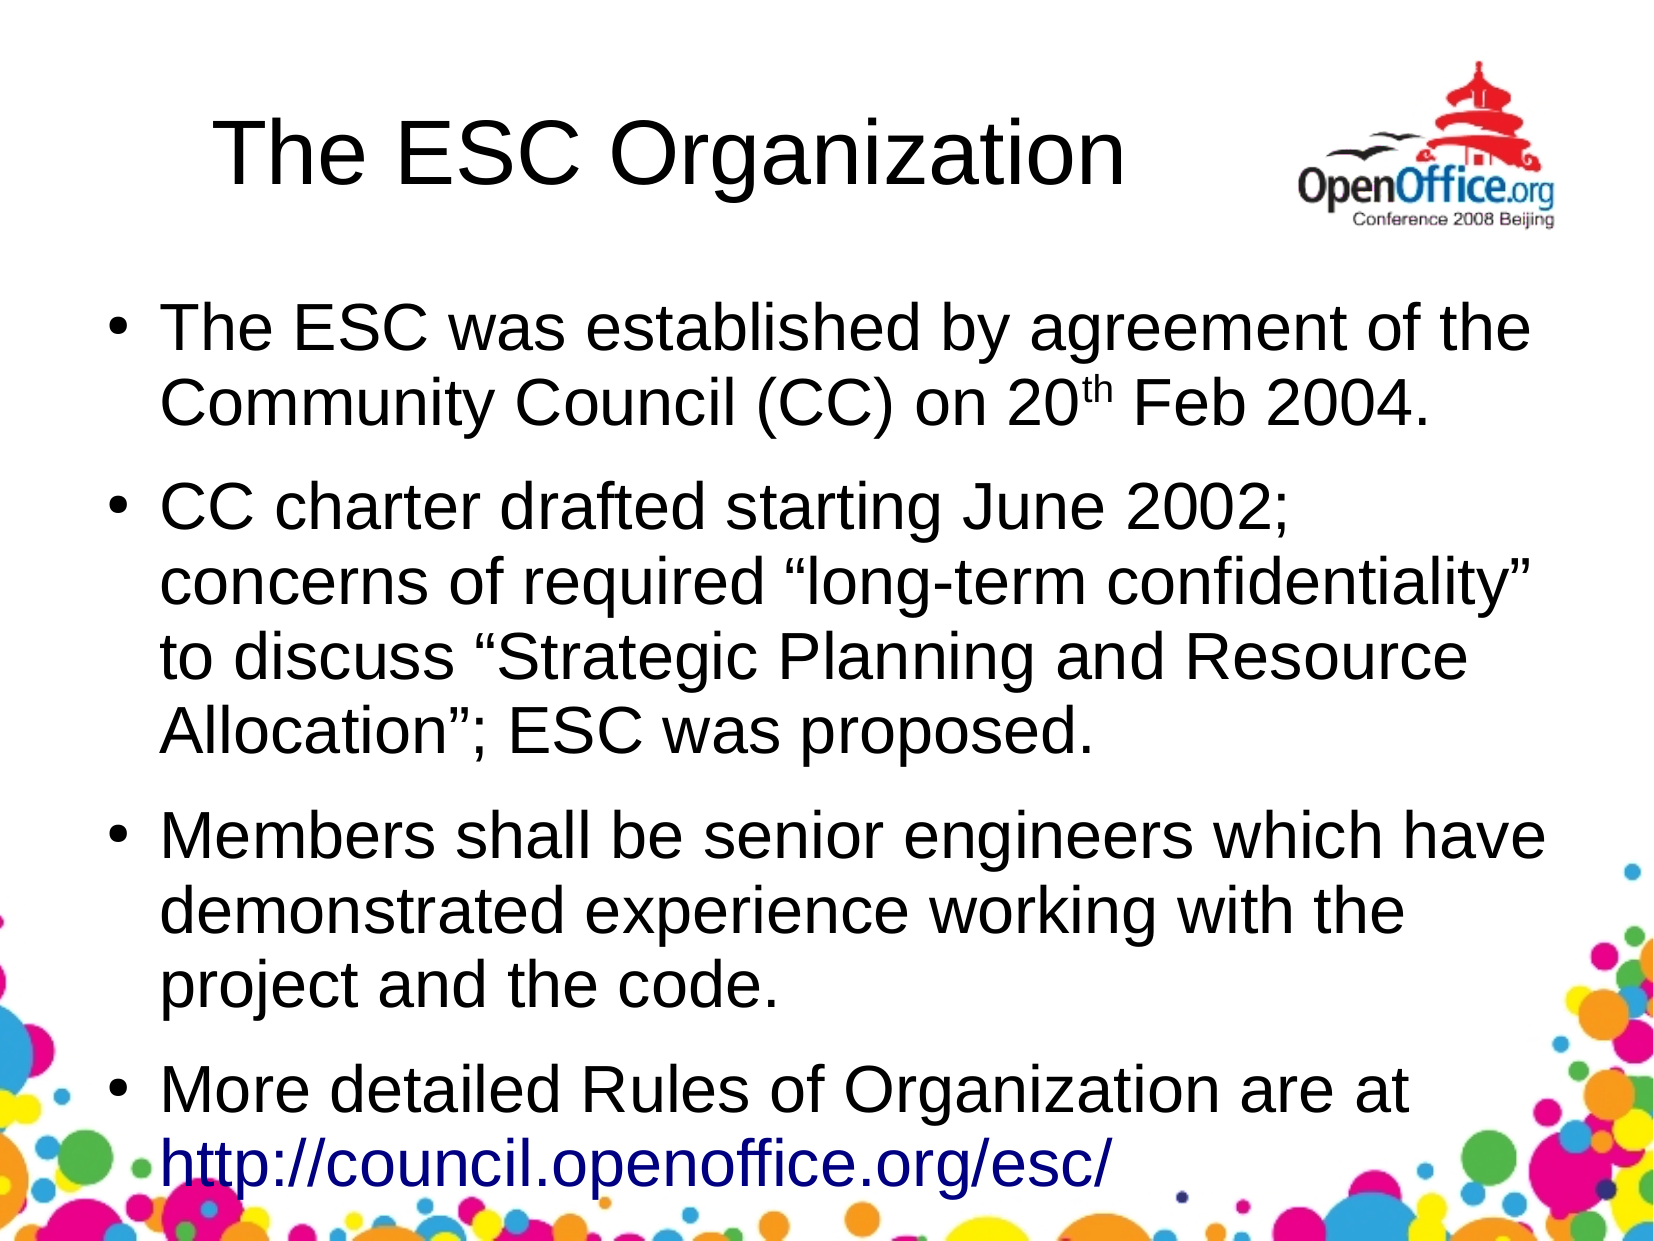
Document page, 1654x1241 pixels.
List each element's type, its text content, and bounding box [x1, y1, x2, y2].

list The ESC was established by agreement of the Community Council (CC) on 20th Feb 2004. CC charter drafted starting June 2002; concerns of required “long-term confidentiality” to discuss “Strategic Planning and Resource Allocation”; ESC was proposed. Members shall be senior engineers which have demonstrated experience working with the project and the code. More detailed Rules of Organization are at http://council.openoffice.org/esc/ [88, 290, 1577, 1204]
picture [1285, 51, 1569, 250]
picture [0, 810, 1654, 1241]
title The ESC Organization [82, 56, 1258, 250]
